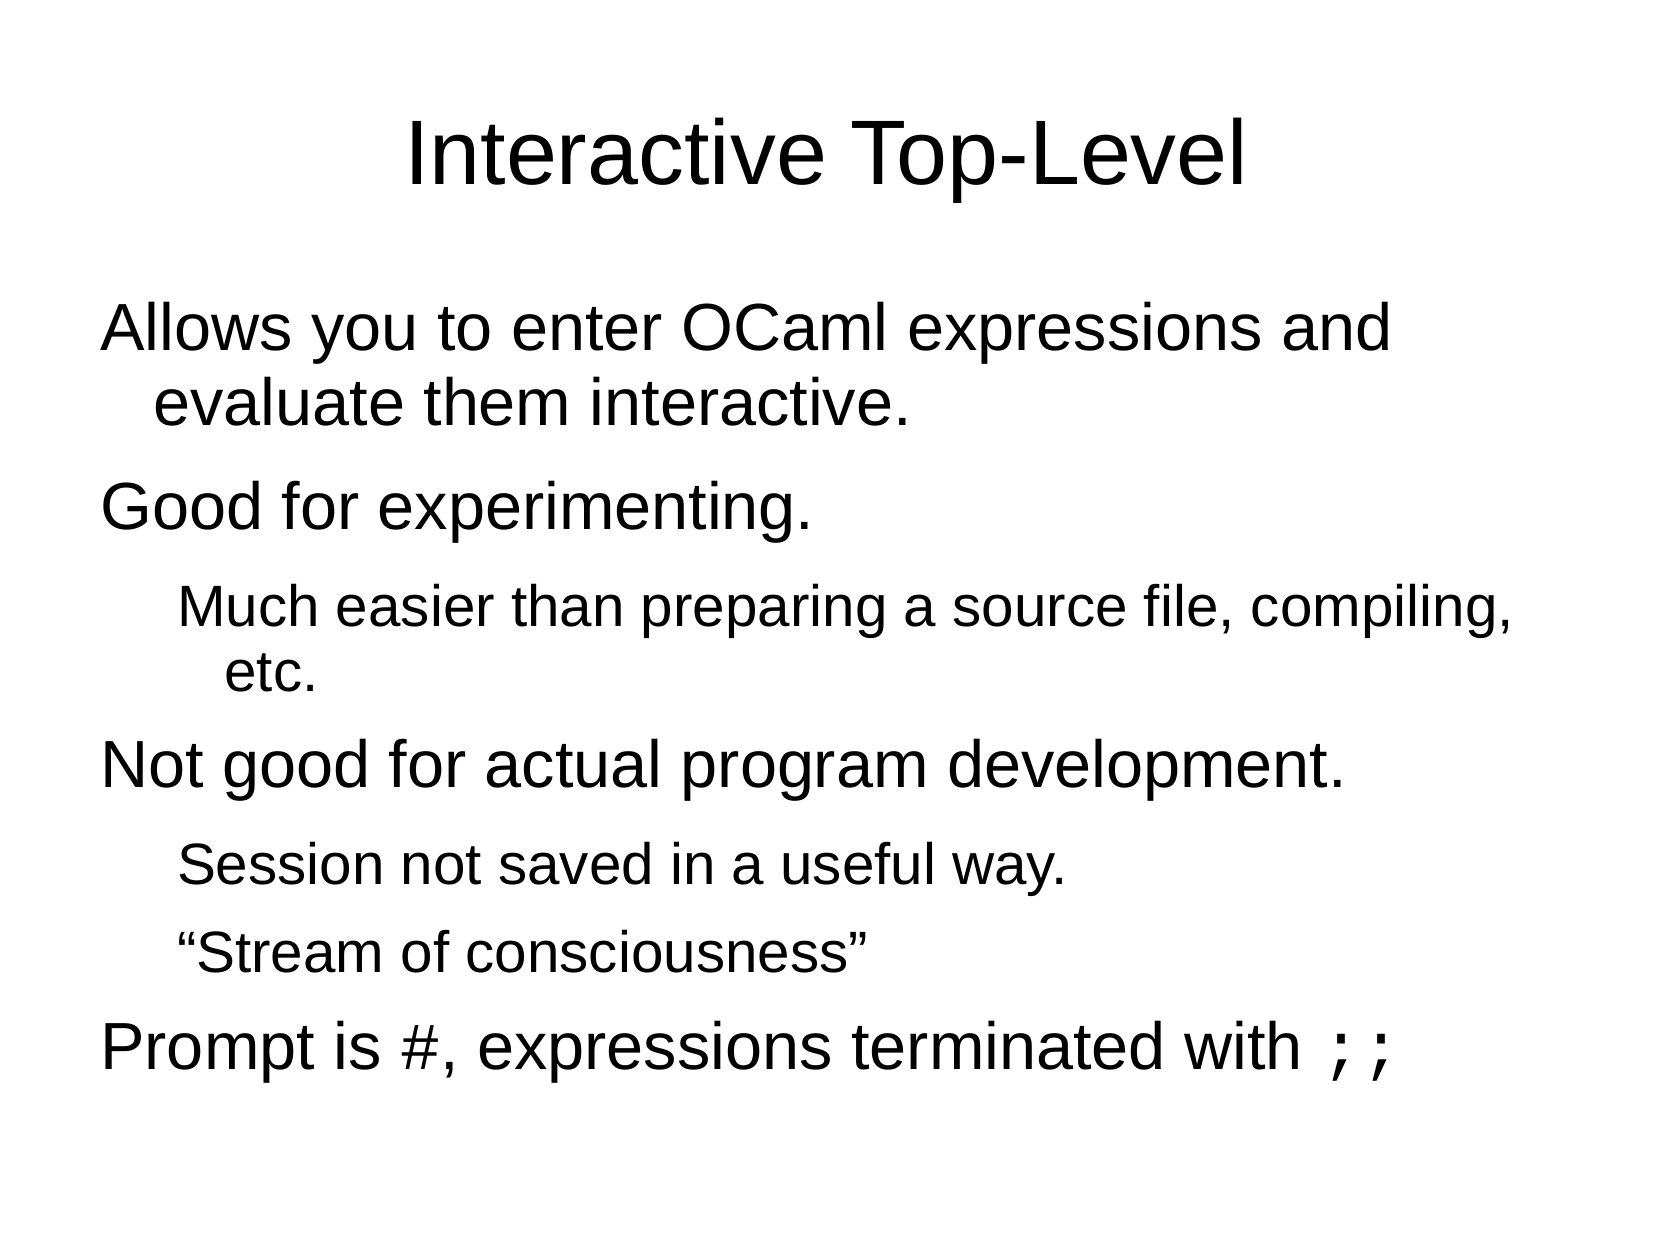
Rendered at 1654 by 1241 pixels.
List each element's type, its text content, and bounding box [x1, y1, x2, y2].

title Interactive Top-Level [82, 49, 1571, 257]
list Allows you to enter OCaml expressions and evaluate them interactive. Good for experimenting. Much easier than preparing a source file, compiling, etc. Not good for actual program development. Session not saved in a useful way. “Stream of consciousness” Prompt is #, expressions terminated with ;; [82, 290, 1571, 1094]
